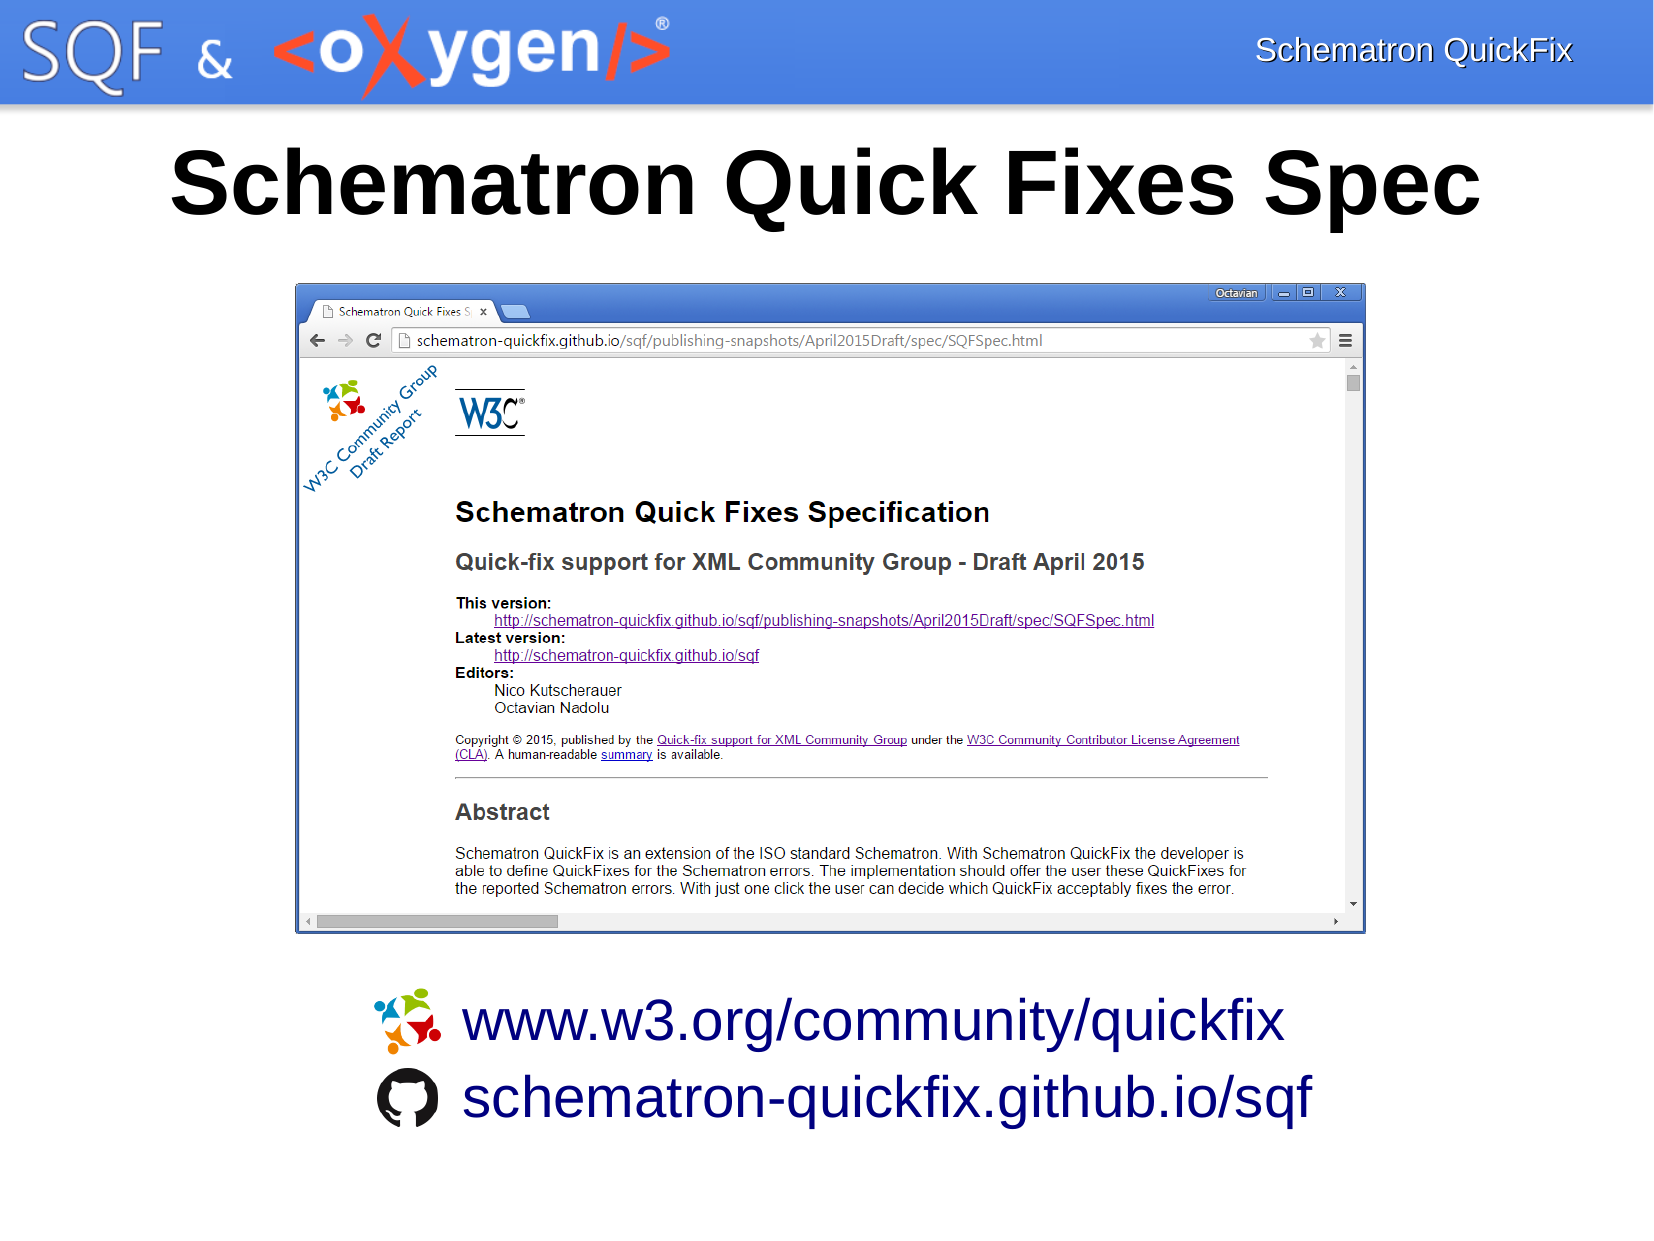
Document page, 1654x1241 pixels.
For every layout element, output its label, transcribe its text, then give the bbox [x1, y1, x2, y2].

text_box www.w3.org/community/quickfix schematron-quickfix.github.io/sqf [447, 980, 1418, 1137]
picture [372, 986, 443, 1058]
picture [295, 283, 1366, 934]
picture [0, 0, 1654, 118]
picture [377, 1068, 438, 1128]
title Schematron Quick Fixes Spec [82, 78, 1571, 287]
